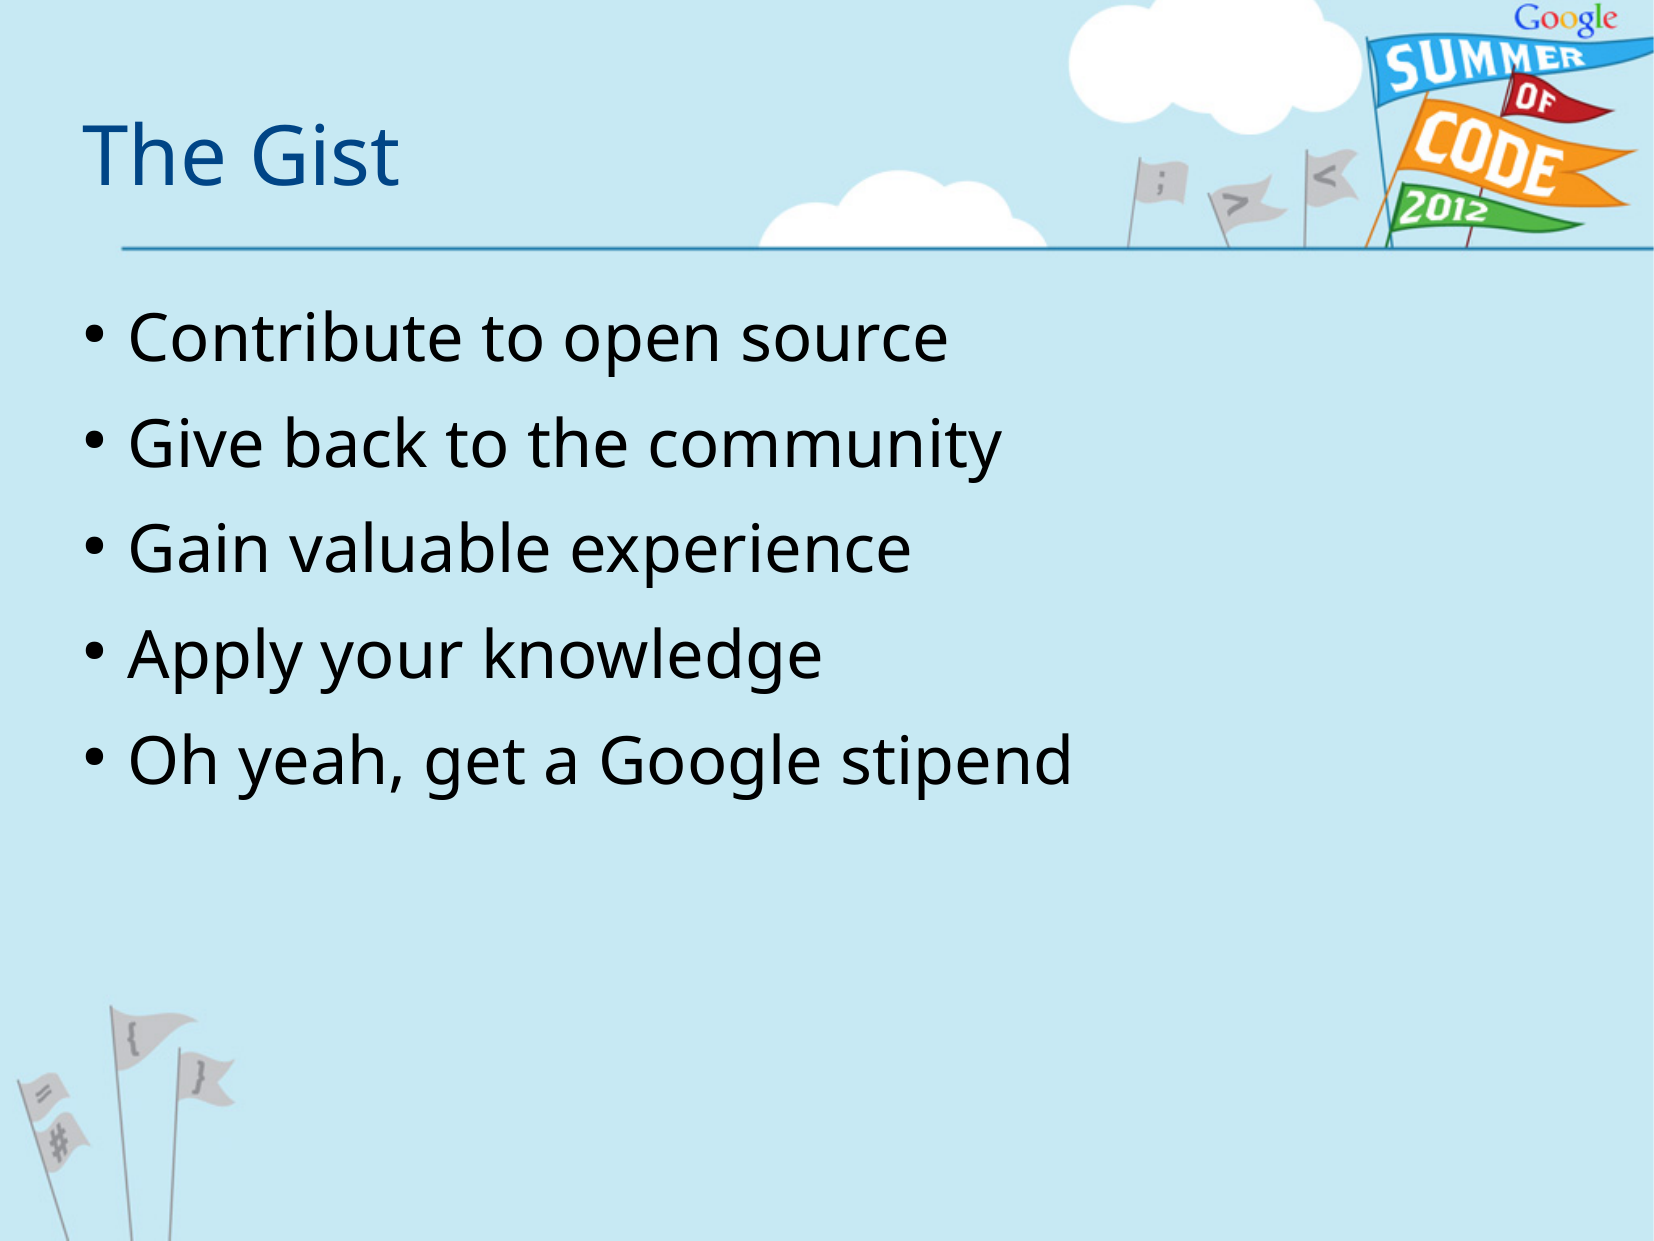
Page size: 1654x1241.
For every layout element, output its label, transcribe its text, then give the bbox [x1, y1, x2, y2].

title The Gist [82, 49, 1571, 257]
picture [0, 0, 1654, 1241]
subtitle Contribute to open source Give back to the community Gain valuable experience Apply your knowledge Oh yeah, get a Google stipend [82, 290, 1571, 1109]
